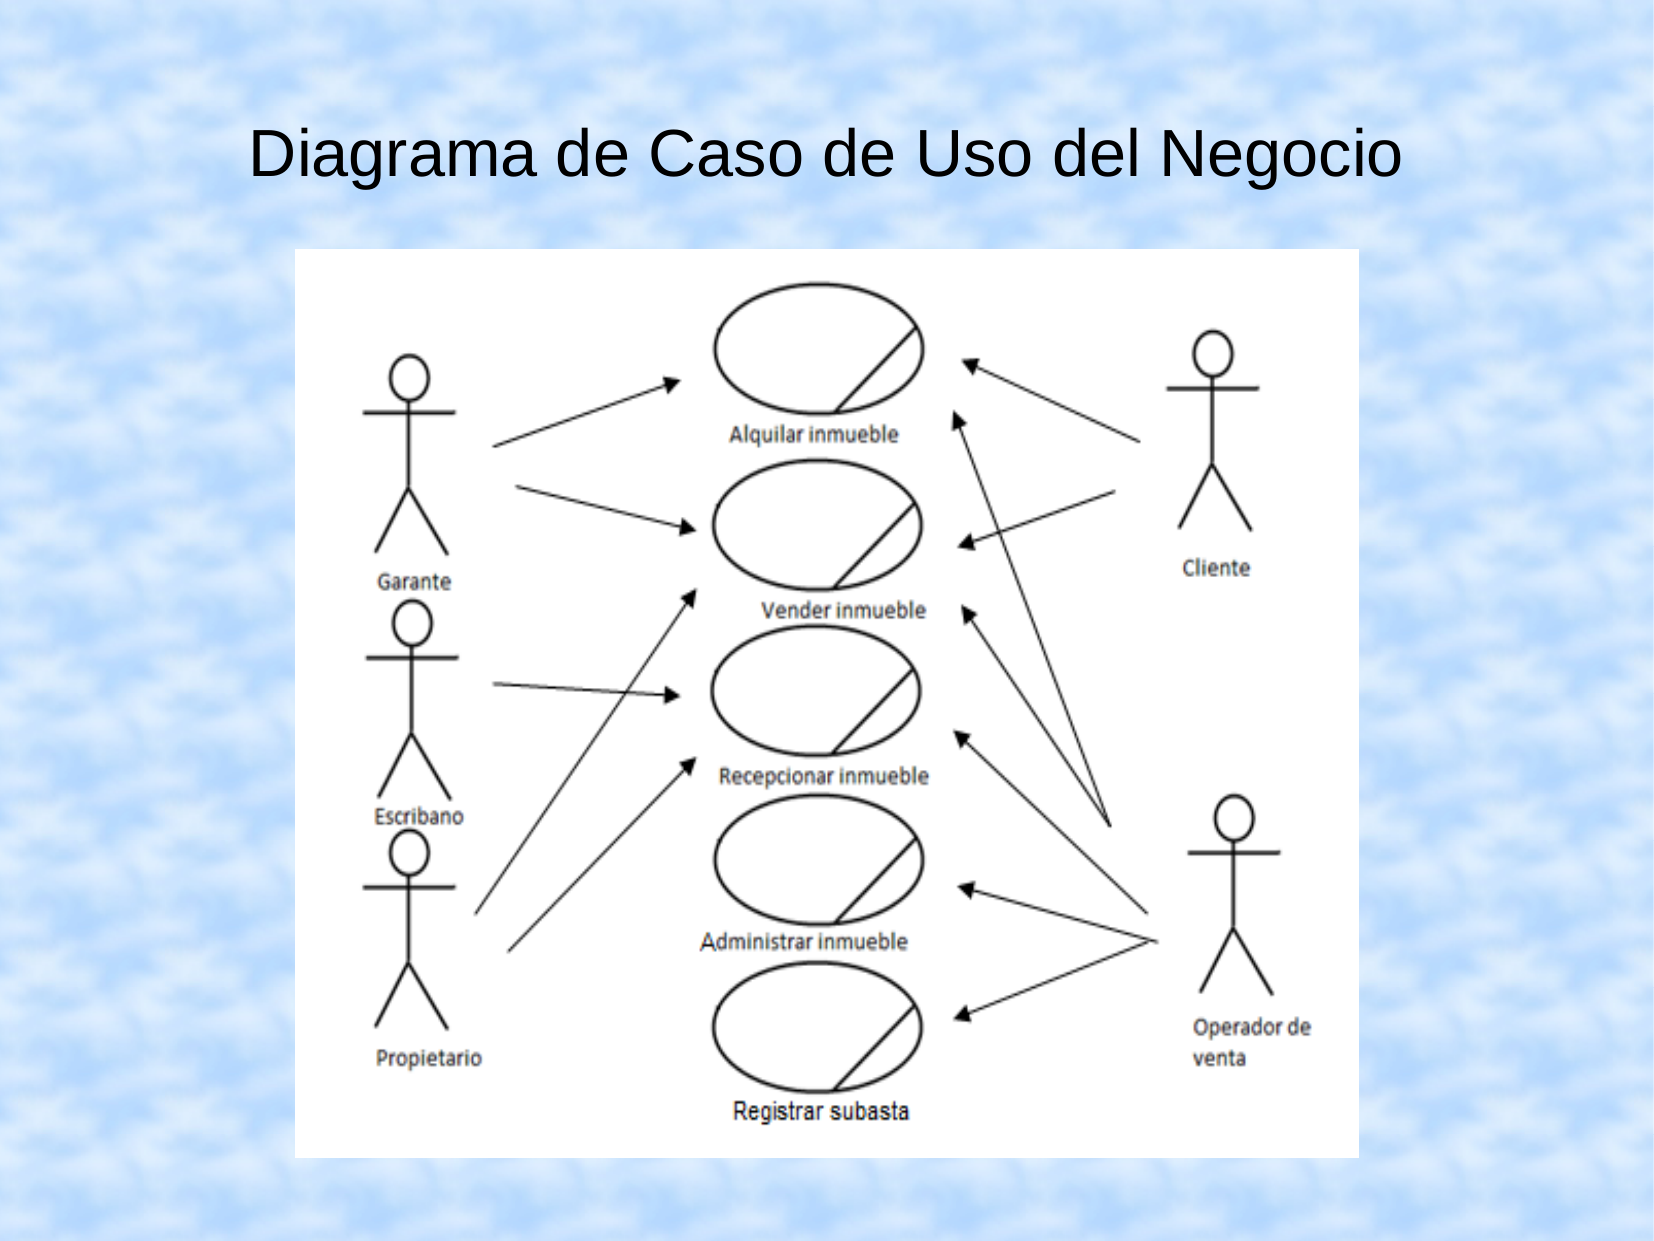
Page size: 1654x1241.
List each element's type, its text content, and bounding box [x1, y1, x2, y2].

title Diagrama de Caso de Uso del Negocio [82, 49, 1571, 257]
picture [0, 0, 1654, 1241]
